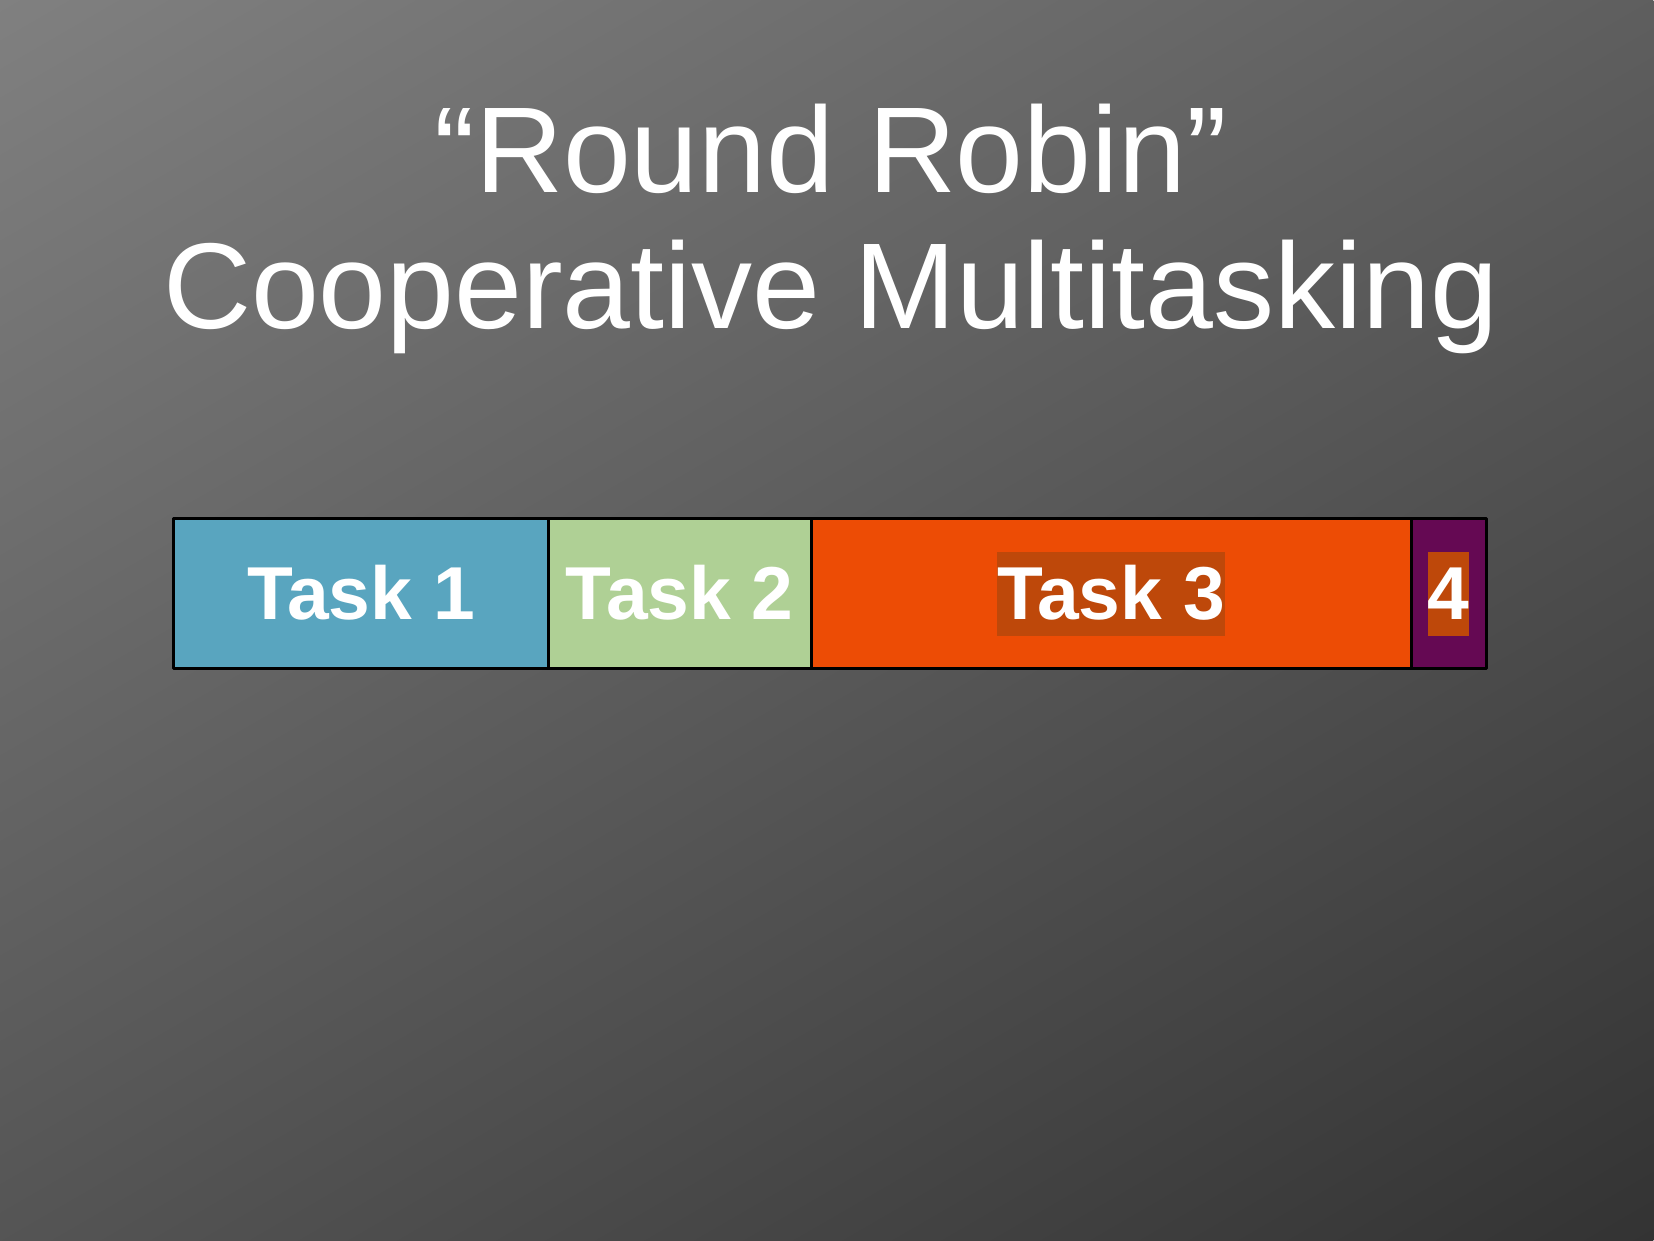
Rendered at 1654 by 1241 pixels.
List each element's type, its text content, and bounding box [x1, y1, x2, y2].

title “Round Robin” Cooperative Multitasking [86, 81, 1576, 355]
text_box Task 2 [548, 518, 812, 669]
text_box Task 3 [812, 518, 1411, 669]
text_box 4 [1411, 518, 1487, 669]
text_box Task 1 [173, 518, 548, 669]
